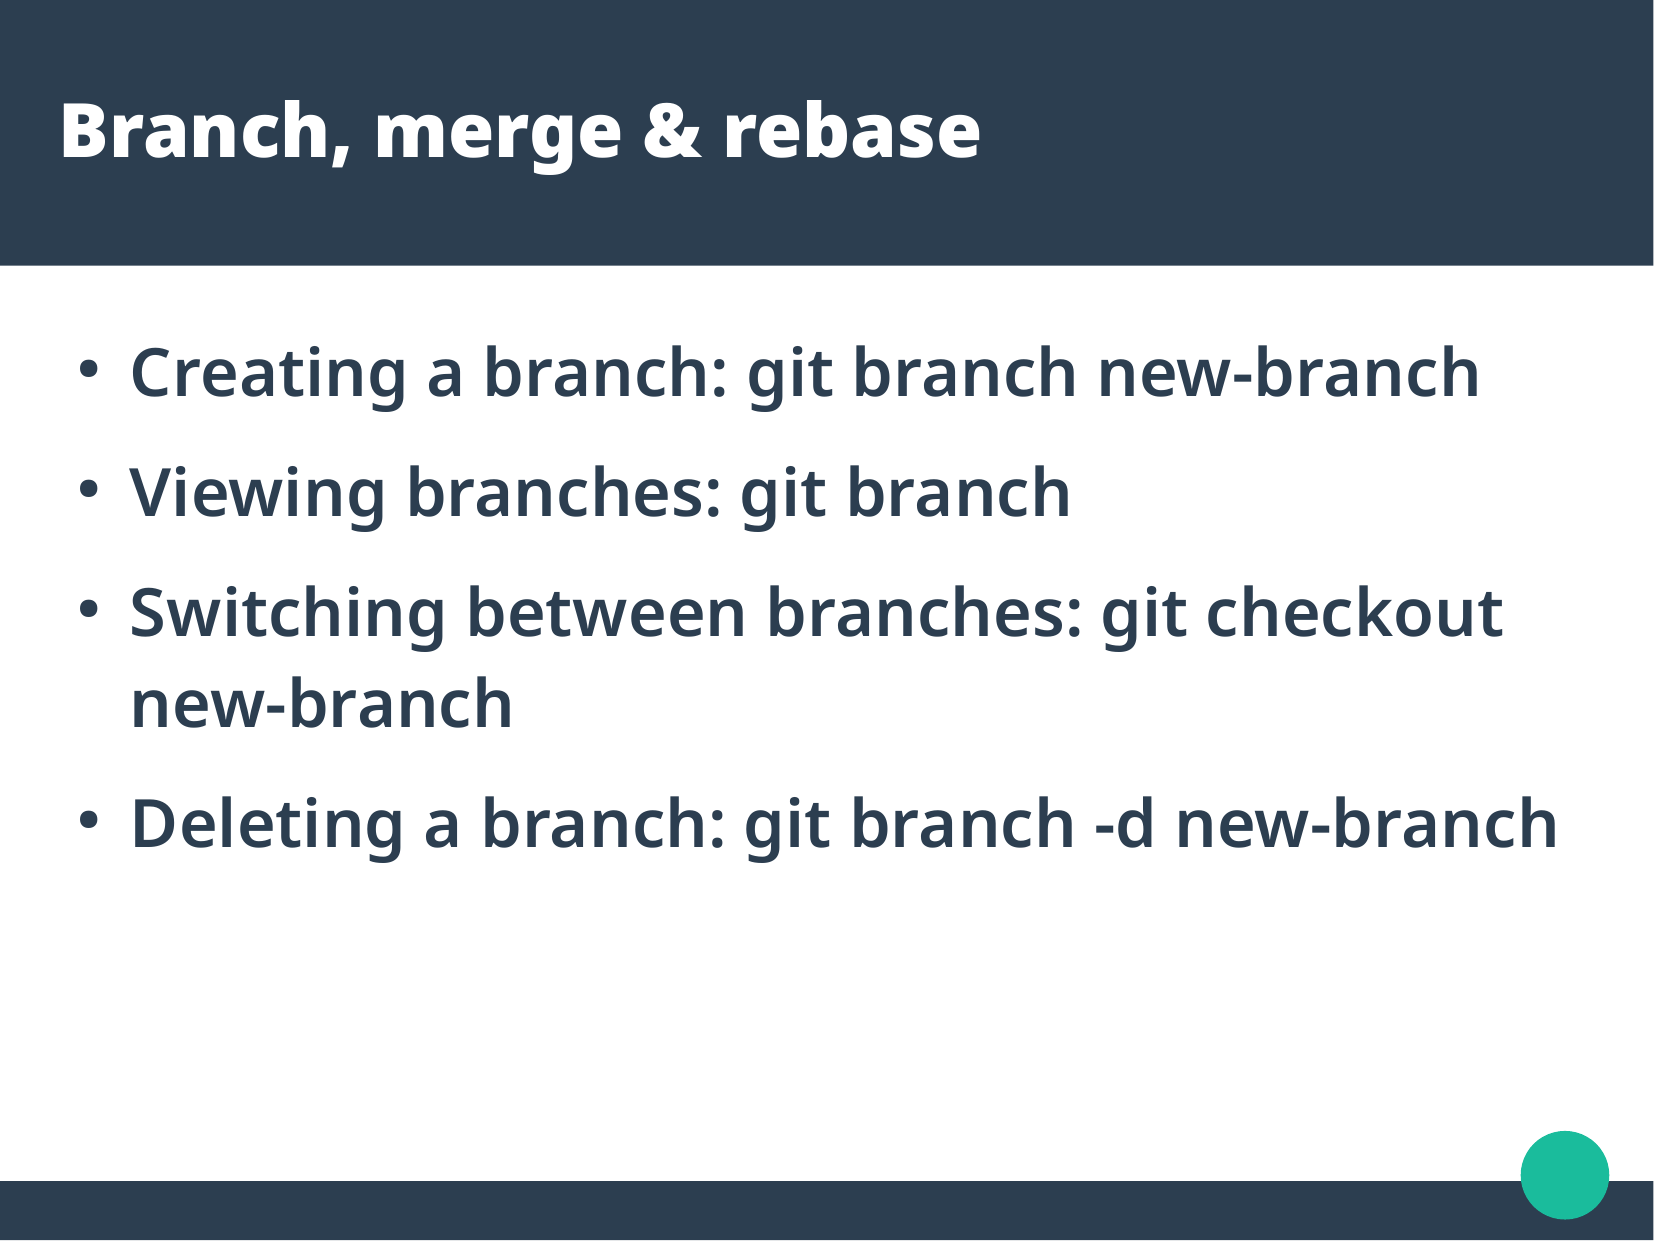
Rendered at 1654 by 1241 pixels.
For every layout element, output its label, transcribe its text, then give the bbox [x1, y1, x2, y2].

title Branch, merge & rebase [59, 49, 1595, 207]
list Creating a branch: git branch new-branch Viewing branches: git branch Switching between branches: git checkout new-branch Deleting a branch: git branch -d new-branch [59, 324, 1595, 1152]
